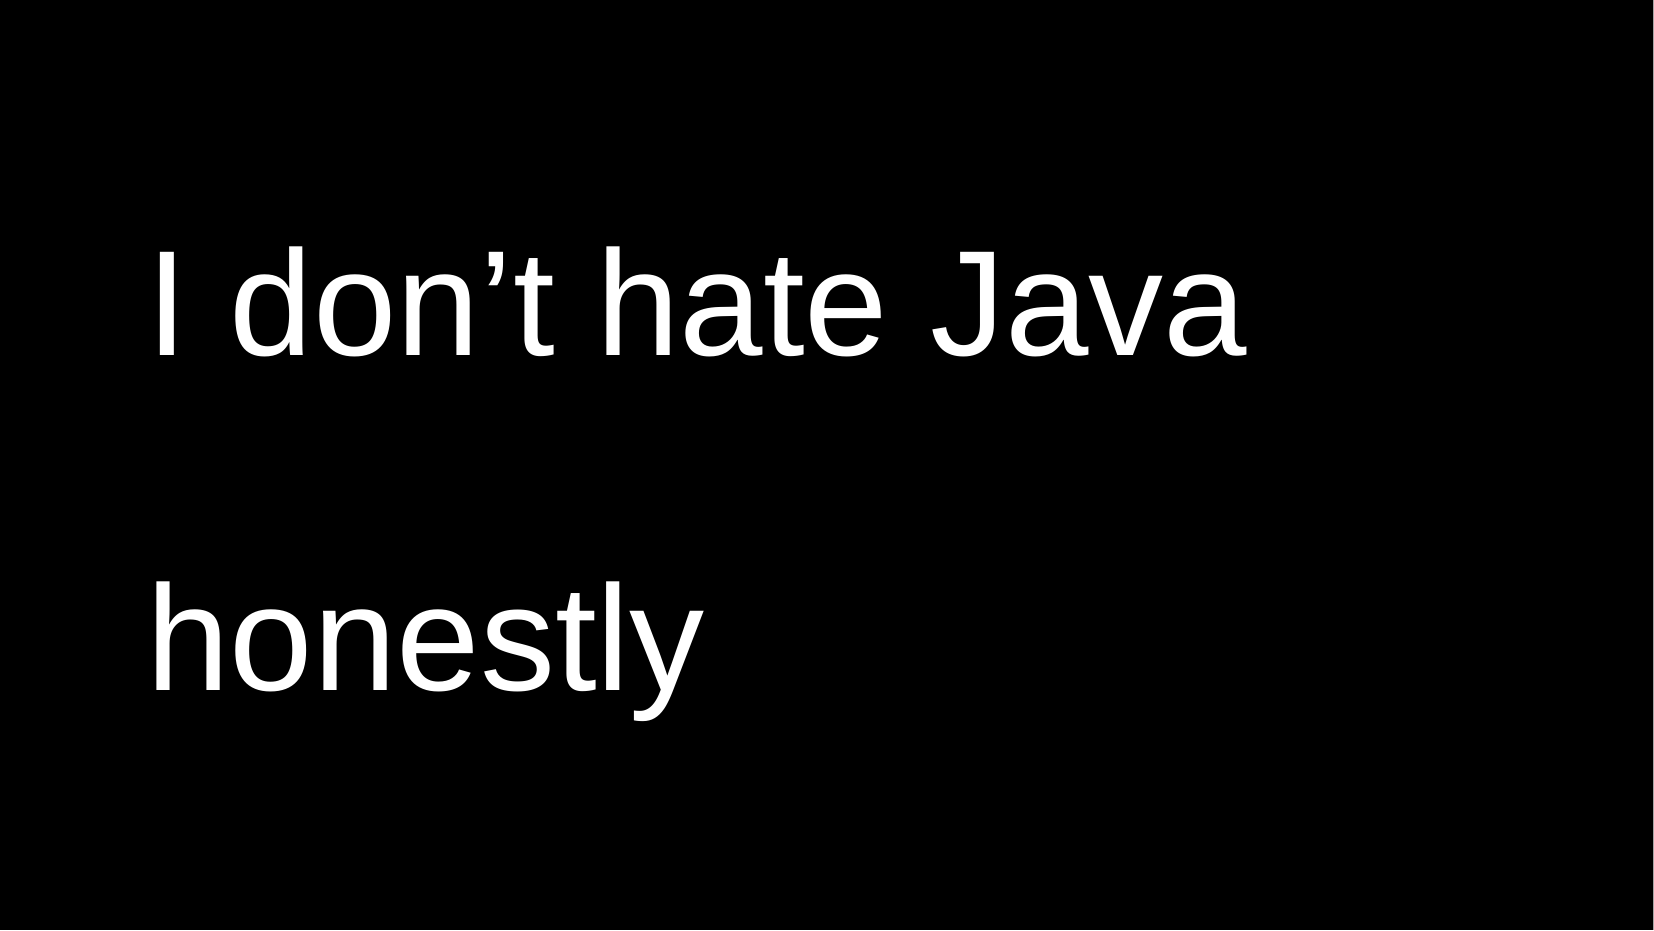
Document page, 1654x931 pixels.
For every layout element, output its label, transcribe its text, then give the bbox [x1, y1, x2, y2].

text_box I don’t hate Java honestly [131, 212, 1548, 731]
